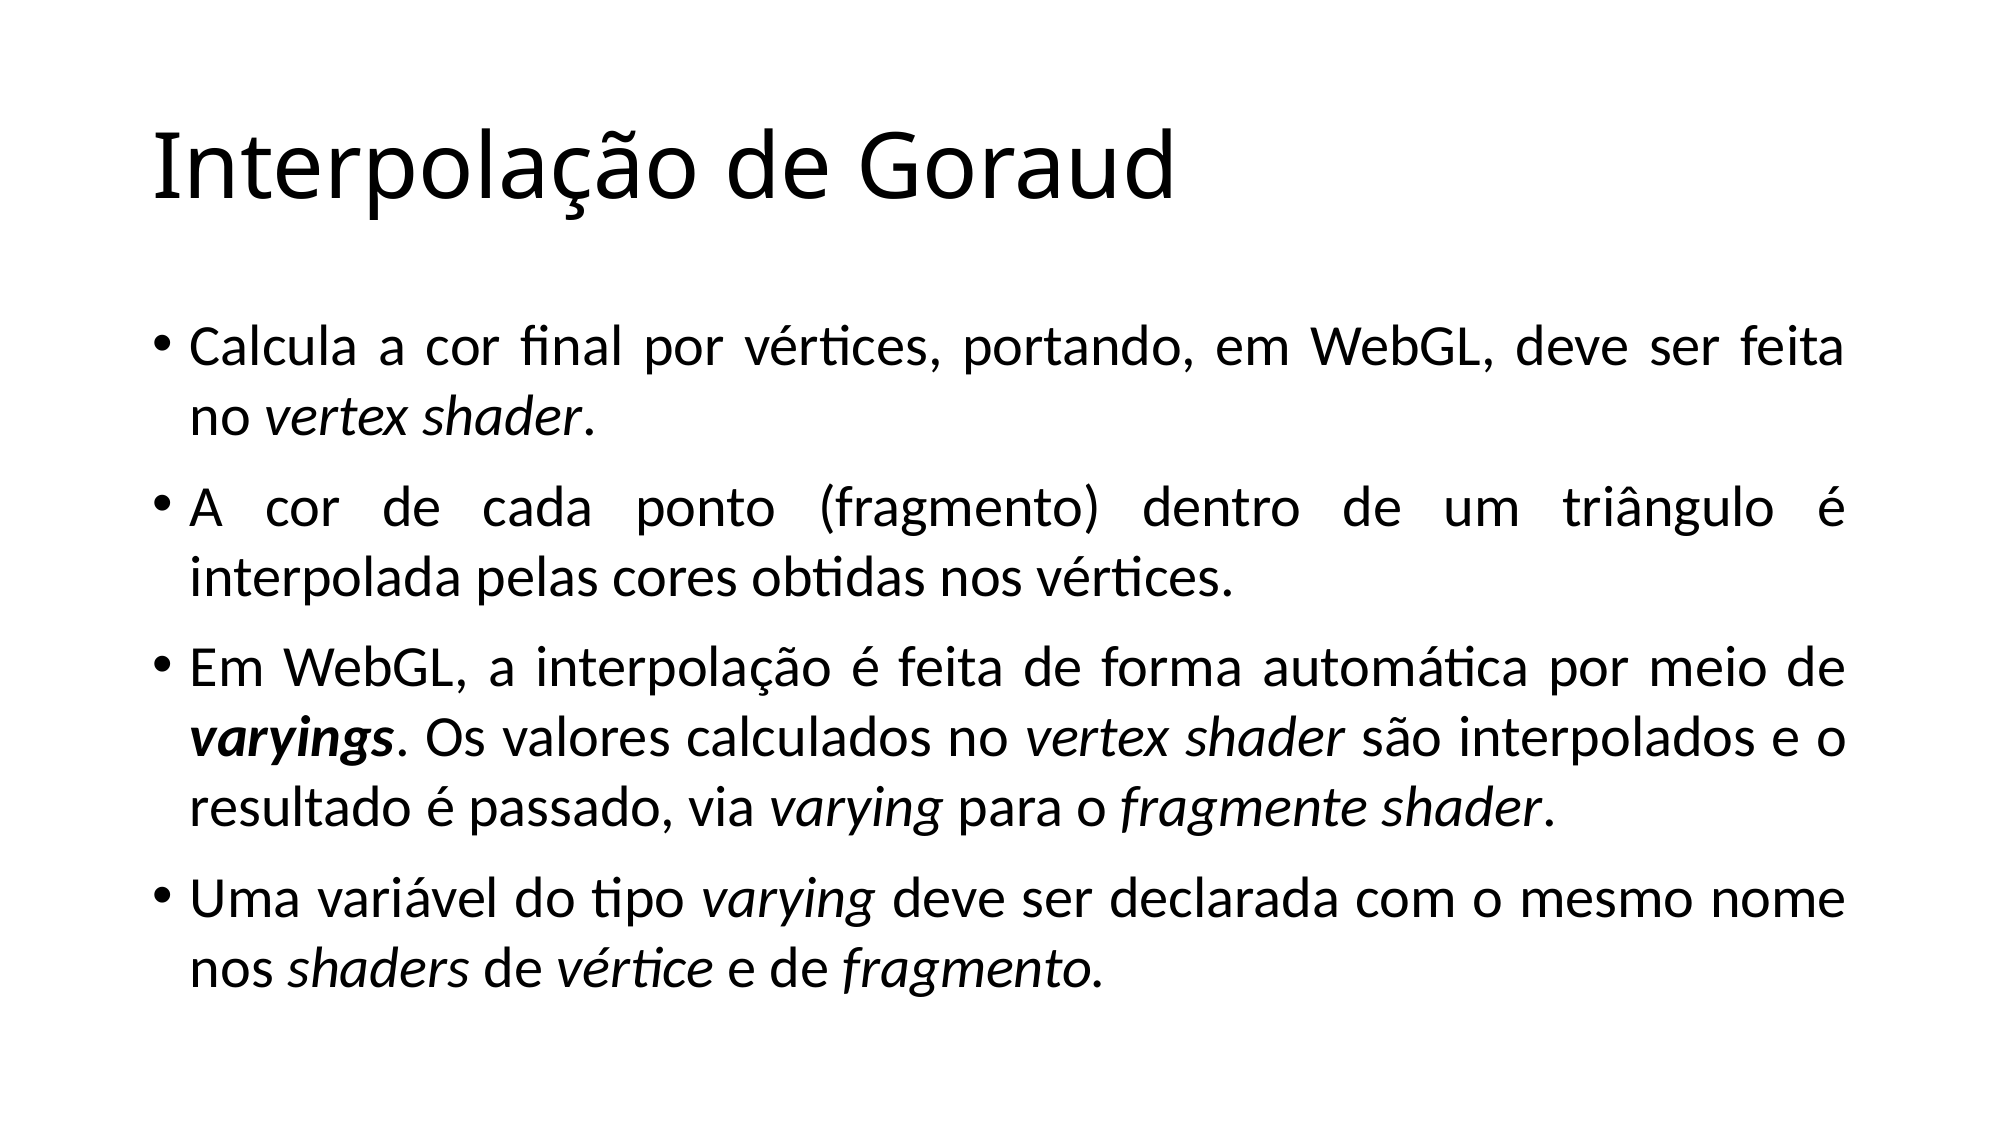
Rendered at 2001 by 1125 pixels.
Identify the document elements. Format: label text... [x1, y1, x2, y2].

list Calcula a cor final por vértices, portando, em WebGL, deve ser feita no vertex shader. A cor de cada ponto (fragmento) dentro de um triângulo é interpolada pelas cores obtidas nos vértices. Em WebGL, a interpolação é feita de forma automática por meio de varyings. Os valores calculados no vertex shader são interpolados e o resultado é passado, via varying para o fragmente shader. Uma variável do tipo varying deve ser declarada com o mesmo nome nos shaders de vértice e de fragmento. [137, 299, 1863, 1014]
title Interpolação de Goraud [137, 59, 1863, 278]
